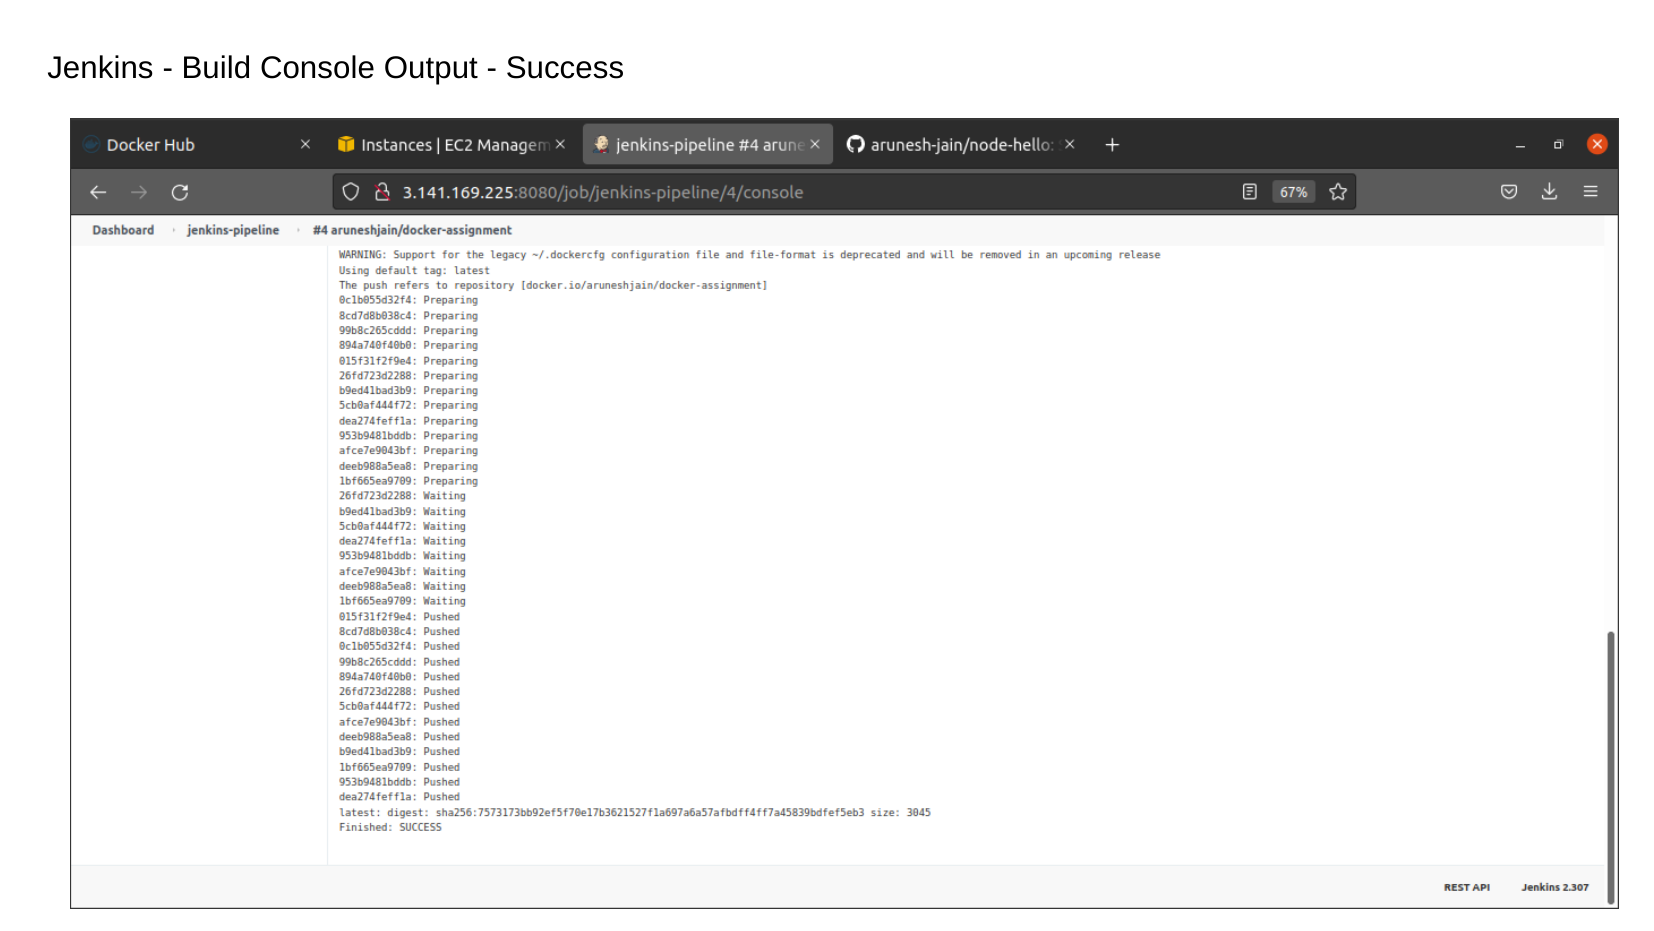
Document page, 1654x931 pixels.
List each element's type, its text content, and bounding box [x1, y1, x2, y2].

picture [70, 118, 1619, 909]
title Jenkins - Build Console Output - Success [47, 39, 1536, 97]
